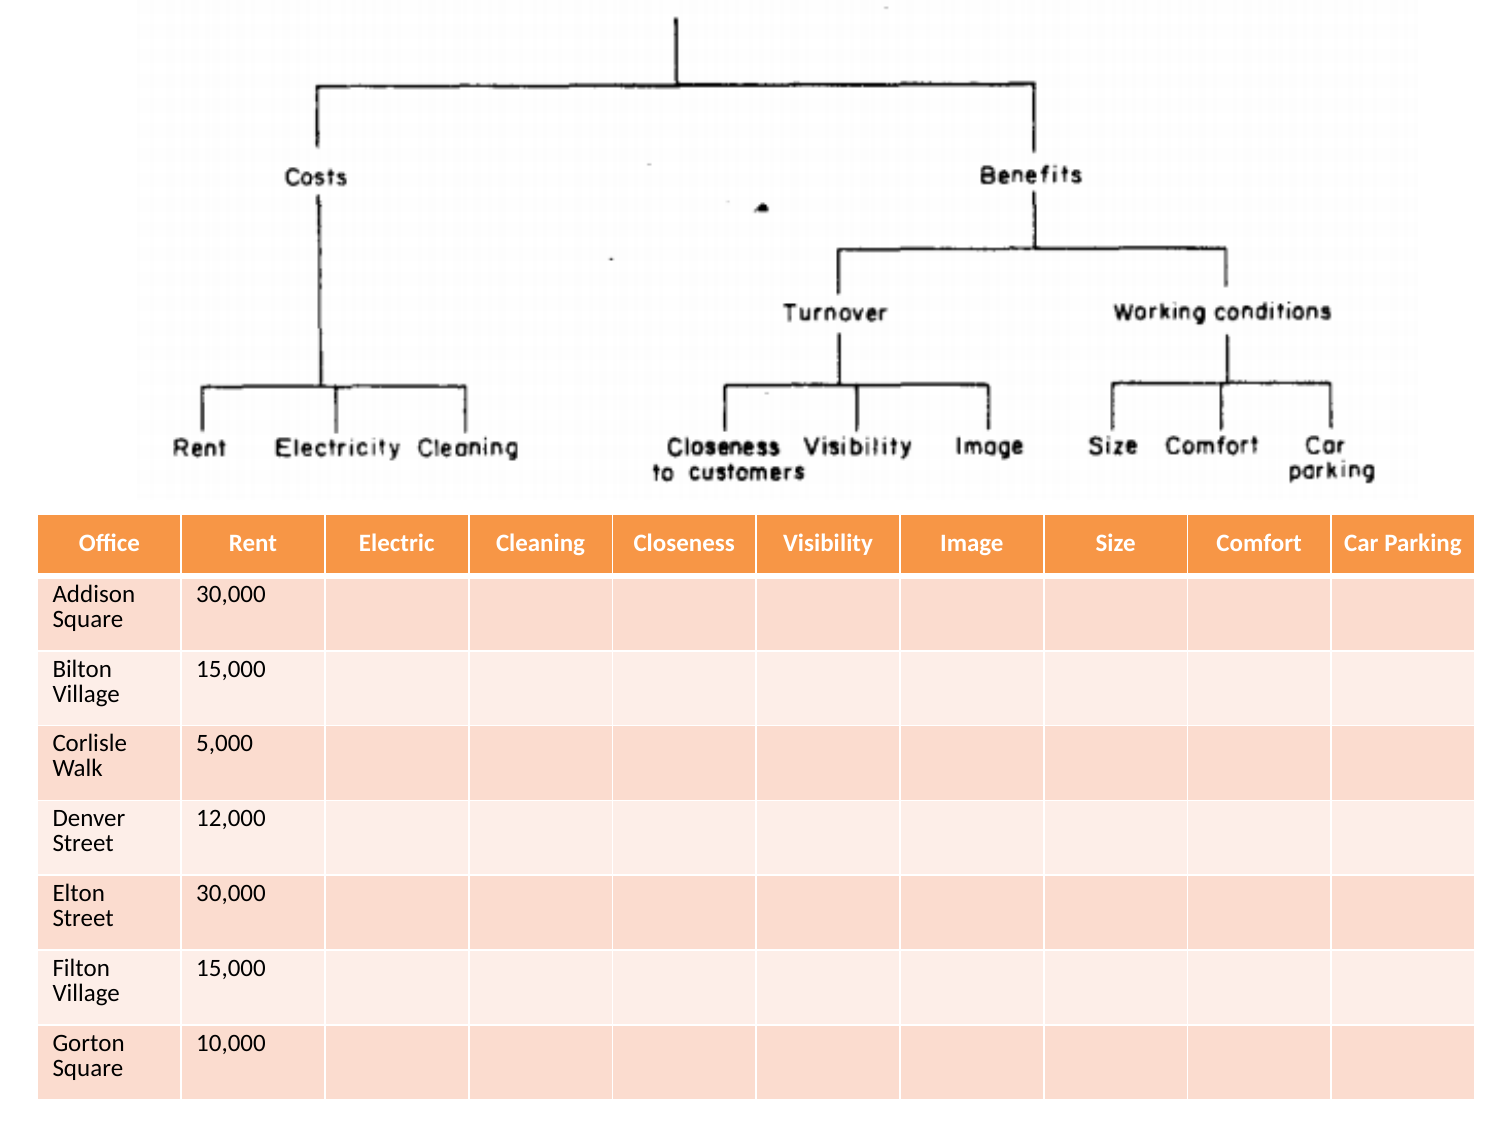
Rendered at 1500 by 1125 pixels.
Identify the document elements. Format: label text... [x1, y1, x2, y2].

table_cell [326, 652, 468, 725]
table_cell [1045, 801, 1187, 874]
table_cell [1045, 951, 1187, 1024]
table_cell Corlisle Walk [38, 726, 180, 800]
table_cell [1332, 726, 1474, 800]
table_cell [1332, 1026, 1474, 1099]
table_cell [1188, 579, 1330, 650]
table_header Electric [326, 515, 468, 573]
table_cell [326, 876, 468, 949]
table_cell [1188, 652, 1330, 725]
table_cell [1045, 876, 1187, 949]
table_cell 10,000 [182, 1026, 324, 1099]
table_cell Gorton Square [38, 1026, 180, 1099]
table_cell [1188, 801, 1330, 874]
table_header Cleaning [470, 515, 612, 573]
table_cell [1188, 951, 1330, 1024]
table_cell [757, 801, 899, 874]
table_cell [326, 579, 468, 650]
table_cell [326, 951, 468, 1024]
table_cell [1045, 652, 1187, 725]
table_cell Addison Square [38, 579, 180, 650]
table_header Office [38, 515, 180, 573]
table_cell [470, 801, 612, 874]
picture [137, 0, 1418, 500]
table_cell [901, 951, 1043, 1024]
table_cell Denver Street [38, 801, 180, 874]
table_cell 12,000 [182, 801, 324, 874]
table_cell [1332, 951, 1474, 1024]
table_cell [1188, 1026, 1330, 1099]
table_header Image [901, 515, 1043, 573]
table_cell [901, 652, 1043, 725]
table_header Visibility [757, 515, 899, 573]
table_cell [470, 652, 612, 725]
table_cell [1045, 1026, 1187, 1099]
table_cell [1332, 876, 1474, 949]
table_cell Elton Street [38, 876, 180, 949]
table_cell [613, 652, 755, 725]
table_header Size [1045, 515, 1187, 573]
table_cell [757, 579, 899, 650]
table_cell [326, 801, 468, 874]
table_cell 15,000 [182, 951, 324, 1024]
table_cell [901, 579, 1043, 650]
table_cell [757, 951, 899, 1024]
table_cell [1332, 579, 1474, 650]
table_cell 30,000 [182, 579, 324, 650]
table_cell [1332, 652, 1474, 725]
table_header Comfort [1188, 515, 1330, 573]
table_cell [757, 652, 899, 725]
table_cell [613, 579, 755, 650]
table_cell [1188, 876, 1330, 949]
table_cell [613, 876, 755, 949]
table_cell [757, 876, 899, 949]
table_cell [901, 1026, 1043, 1099]
table_cell [470, 726, 612, 800]
table_cell [470, 951, 612, 1024]
table_cell [1332, 801, 1474, 874]
table_cell [901, 801, 1043, 874]
table_cell [613, 801, 755, 874]
table_cell [470, 579, 612, 650]
table_cell [470, 1026, 612, 1099]
table_cell [757, 726, 899, 800]
table_cell [1188, 726, 1330, 800]
table_cell [1045, 726, 1187, 800]
table_cell [757, 1026, 899, 1099]
table_cell [470, 876, 612, 949]
table_header Car Parking [1332, 515, 1474, 573]
table_cell [901, 876, 1043, 949]
table_cell [613, 951, 755, 1024]
table_cell Bilton Village [38, 652, 180, 725]
table_cell [613, 1026, 755, 1099]
table_cell [613, 726, 755, 800]
table_cell 30,000 [182, 876, 324, 949]
table_header Closeness [613, 515, 755, 573]
table_cell Filton Village [38, 951, 180, 1024]
table_cell 15,000 [182, 652, 324, 725]
table_cell [326, 1026, 468, 1099]
table_cell [1045, 579, 1187, 650]
table_header Rent [182, 515, 324, 573]
table_cell 5,000 [182, 726, 324, 800]
table_cell [901, 726, 1043, 800]
table_cell [326, 726, 468, 800]
